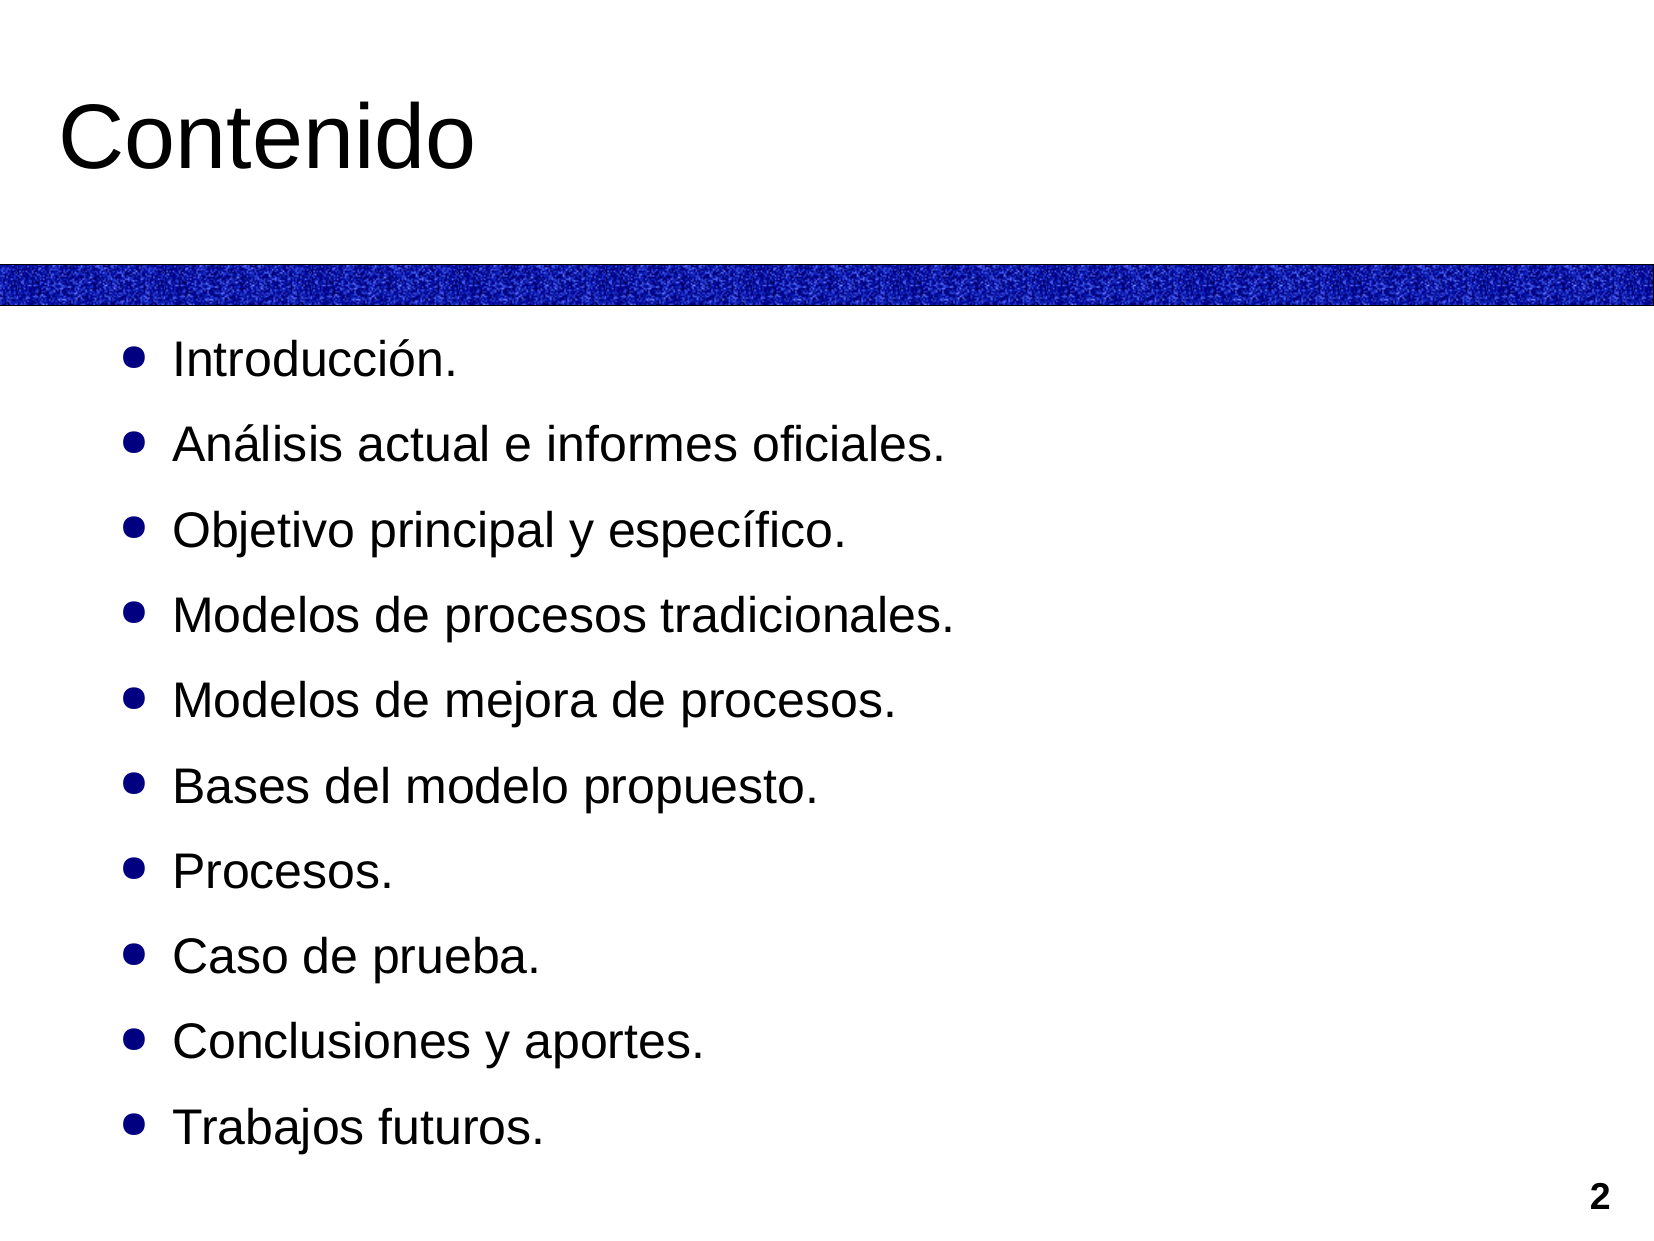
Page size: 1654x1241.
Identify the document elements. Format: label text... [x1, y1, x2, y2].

picture [0, 265, 1653, 305]
list Introducción. Análisis actual e informes oficiales. Objetivo principal y específico. Modelos de procesos tradicionales. Modelos de mejora de procesos. Bases del modelo propuesto. Procesos. Caso de prueba. Conclusiones y aportes. Trabajos futuros. [101, 331, 1549, 1155]
text_box <número> [1575, 1168, 1654, 1240]
title Contenido [58, 14, 1595, 260]
